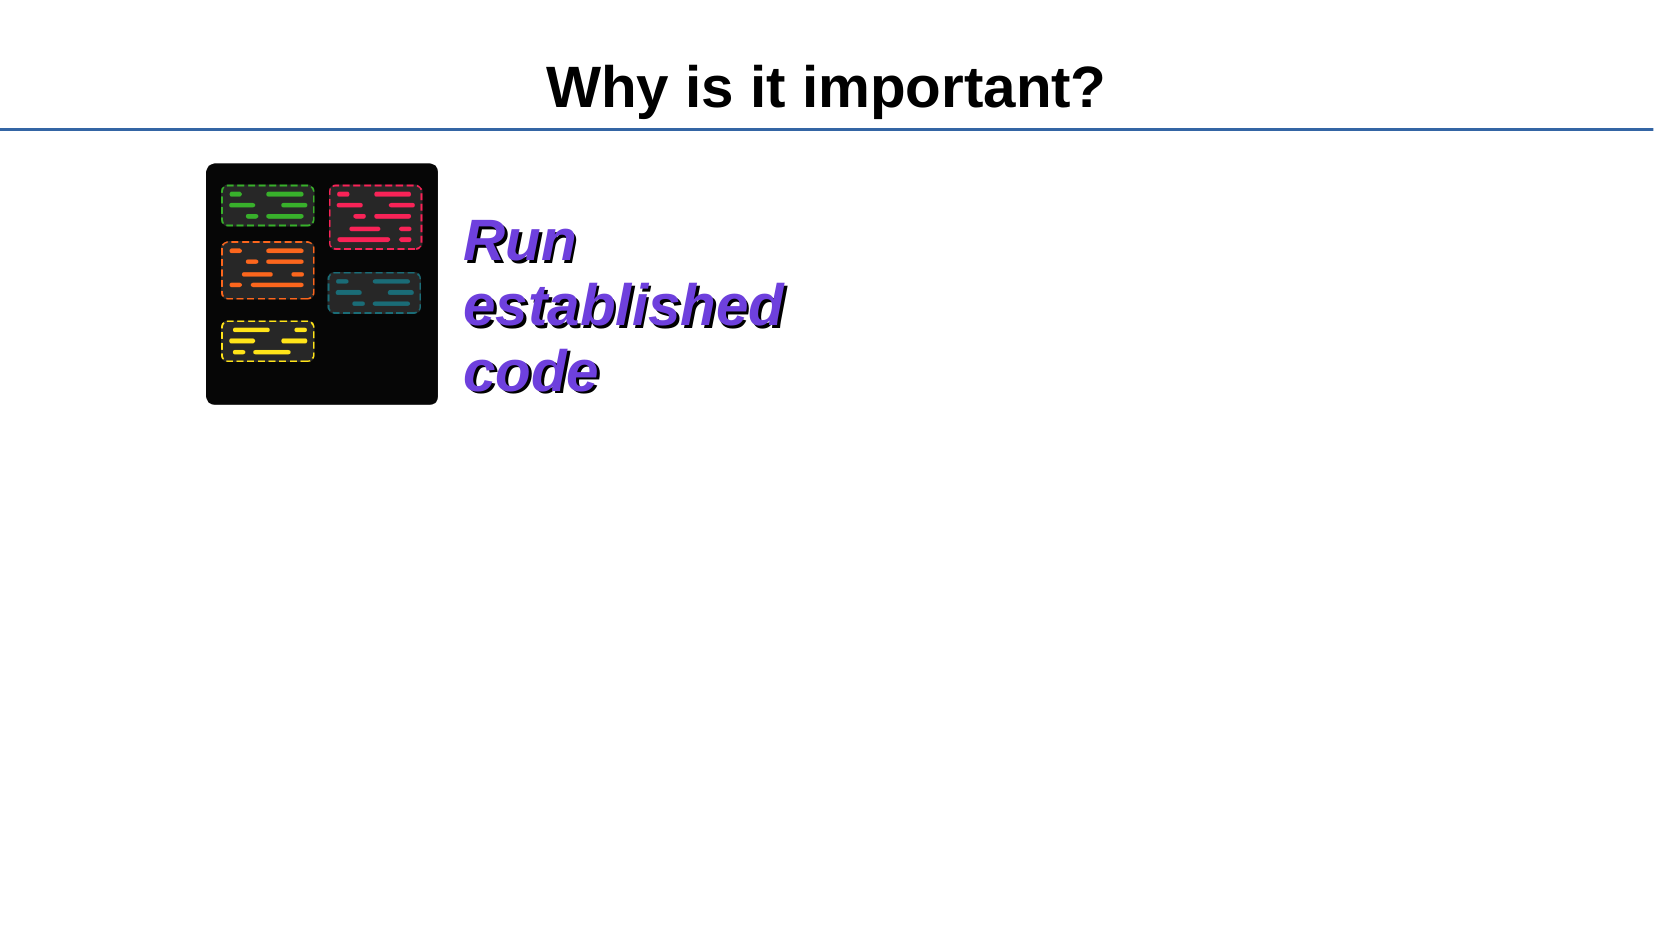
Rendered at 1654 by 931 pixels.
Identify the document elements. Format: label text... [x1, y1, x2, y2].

text_box Why is it important? [466, 47, 1188, 128]
picture [206, 163, 438, 405]
text_box Run established code [448, 200, 804, 411]
